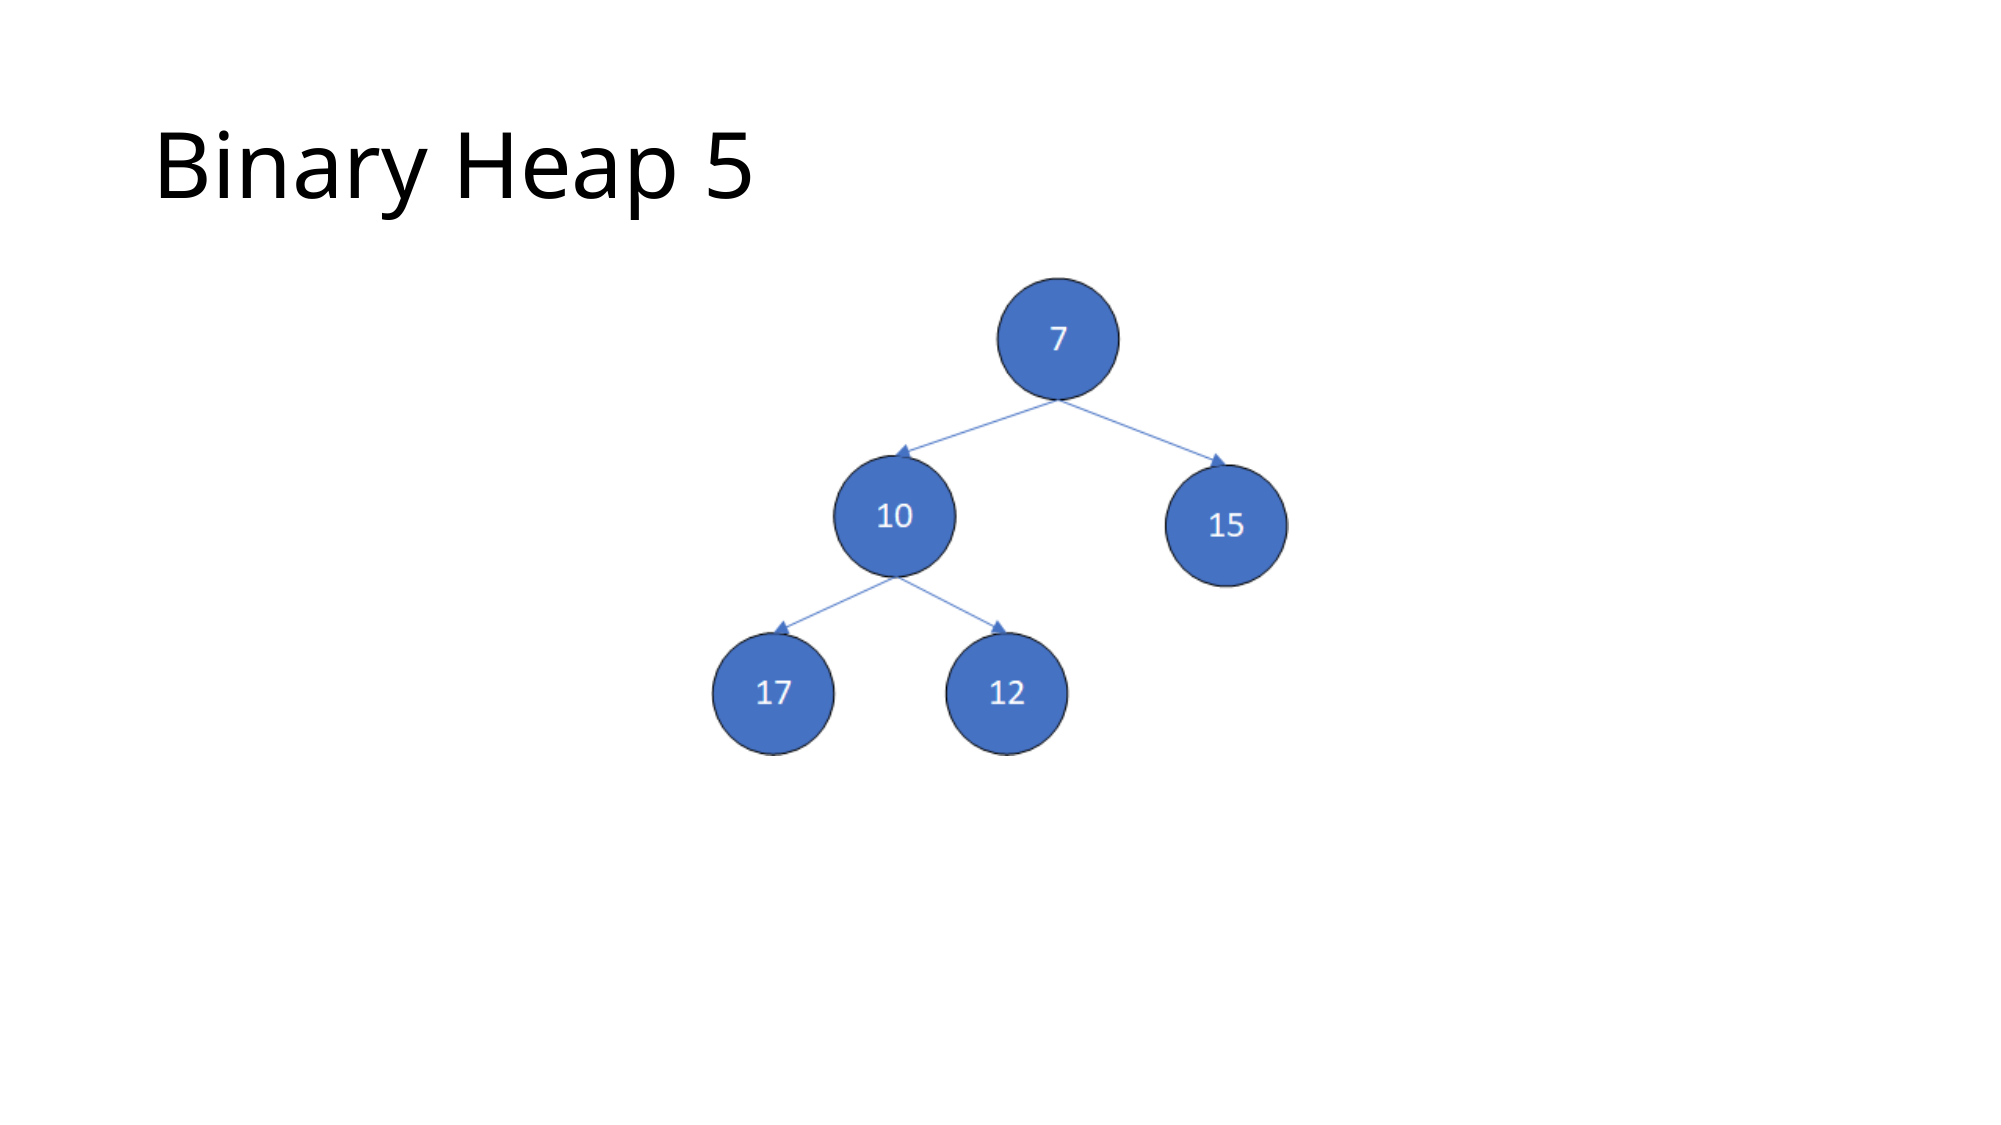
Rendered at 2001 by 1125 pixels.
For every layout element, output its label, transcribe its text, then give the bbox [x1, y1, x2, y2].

title Binary Heap 5 [137, 59, 1863, 278]
picture [711, 277, 1289, 756]
